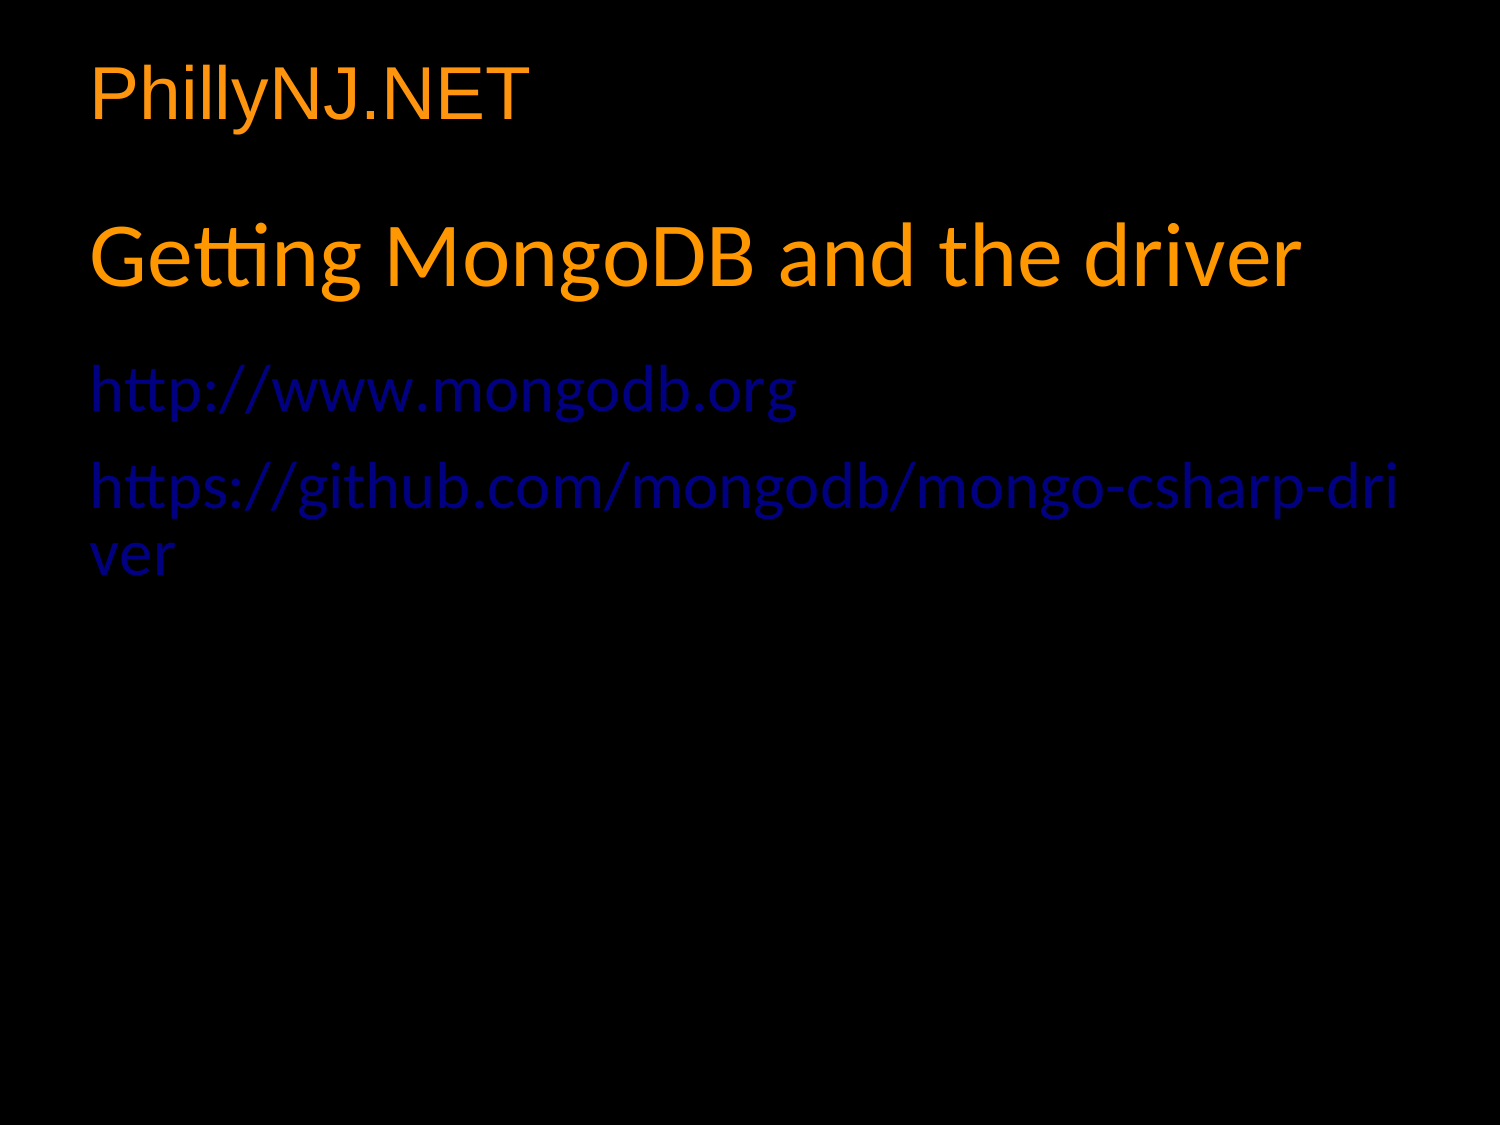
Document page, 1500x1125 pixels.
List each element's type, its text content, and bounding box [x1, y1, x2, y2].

title Getting MongoDB and the driver [74, 132, 1425, 337]
list http://www.mongodb.org https://github.com/mongodb/mongo-csharp-driver [74, 337, 1425, 990]
